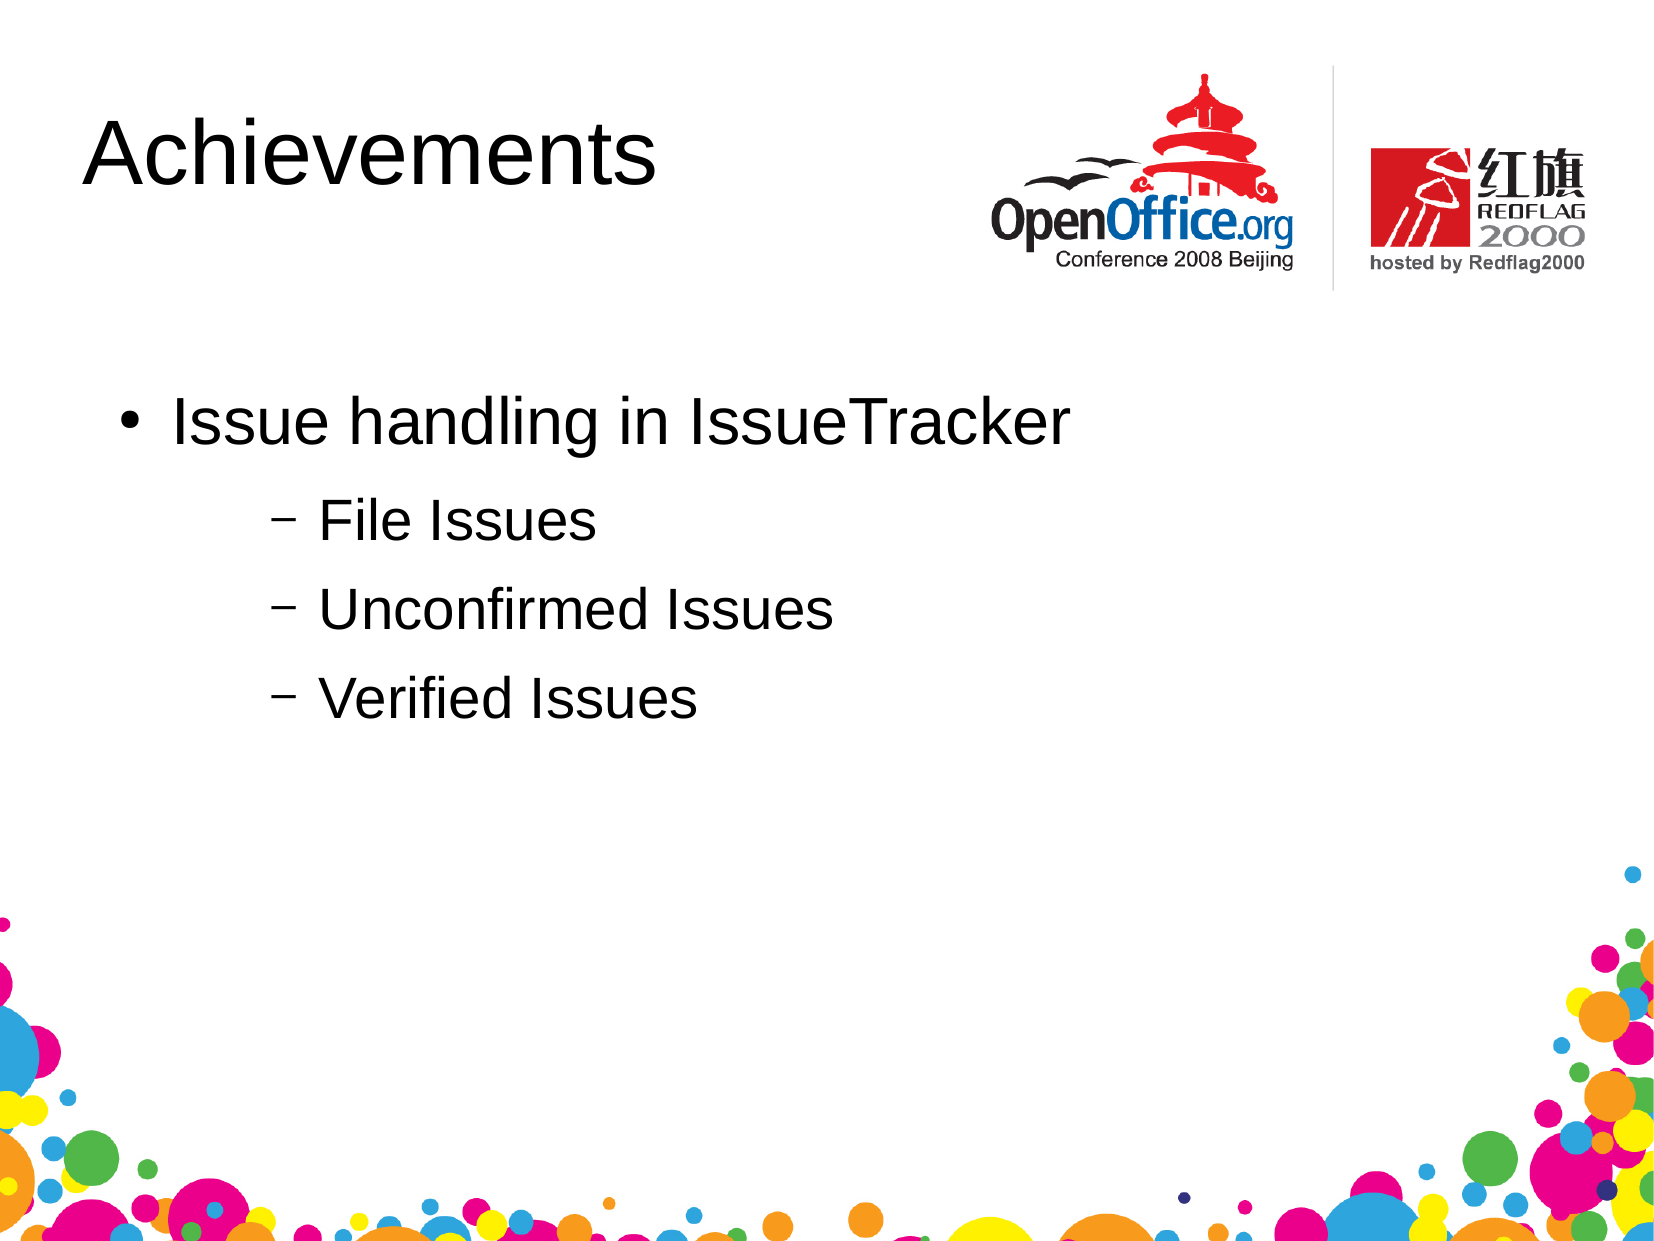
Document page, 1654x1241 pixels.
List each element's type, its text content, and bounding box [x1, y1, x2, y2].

list Issue handling in IssueTracker File Issues Unconfirmed Issues Verified Issues [82, 383, 1571, 1094]
picture [0, 0, 1654, 1241]
title Achievements [82, 56, 1571, 250]
